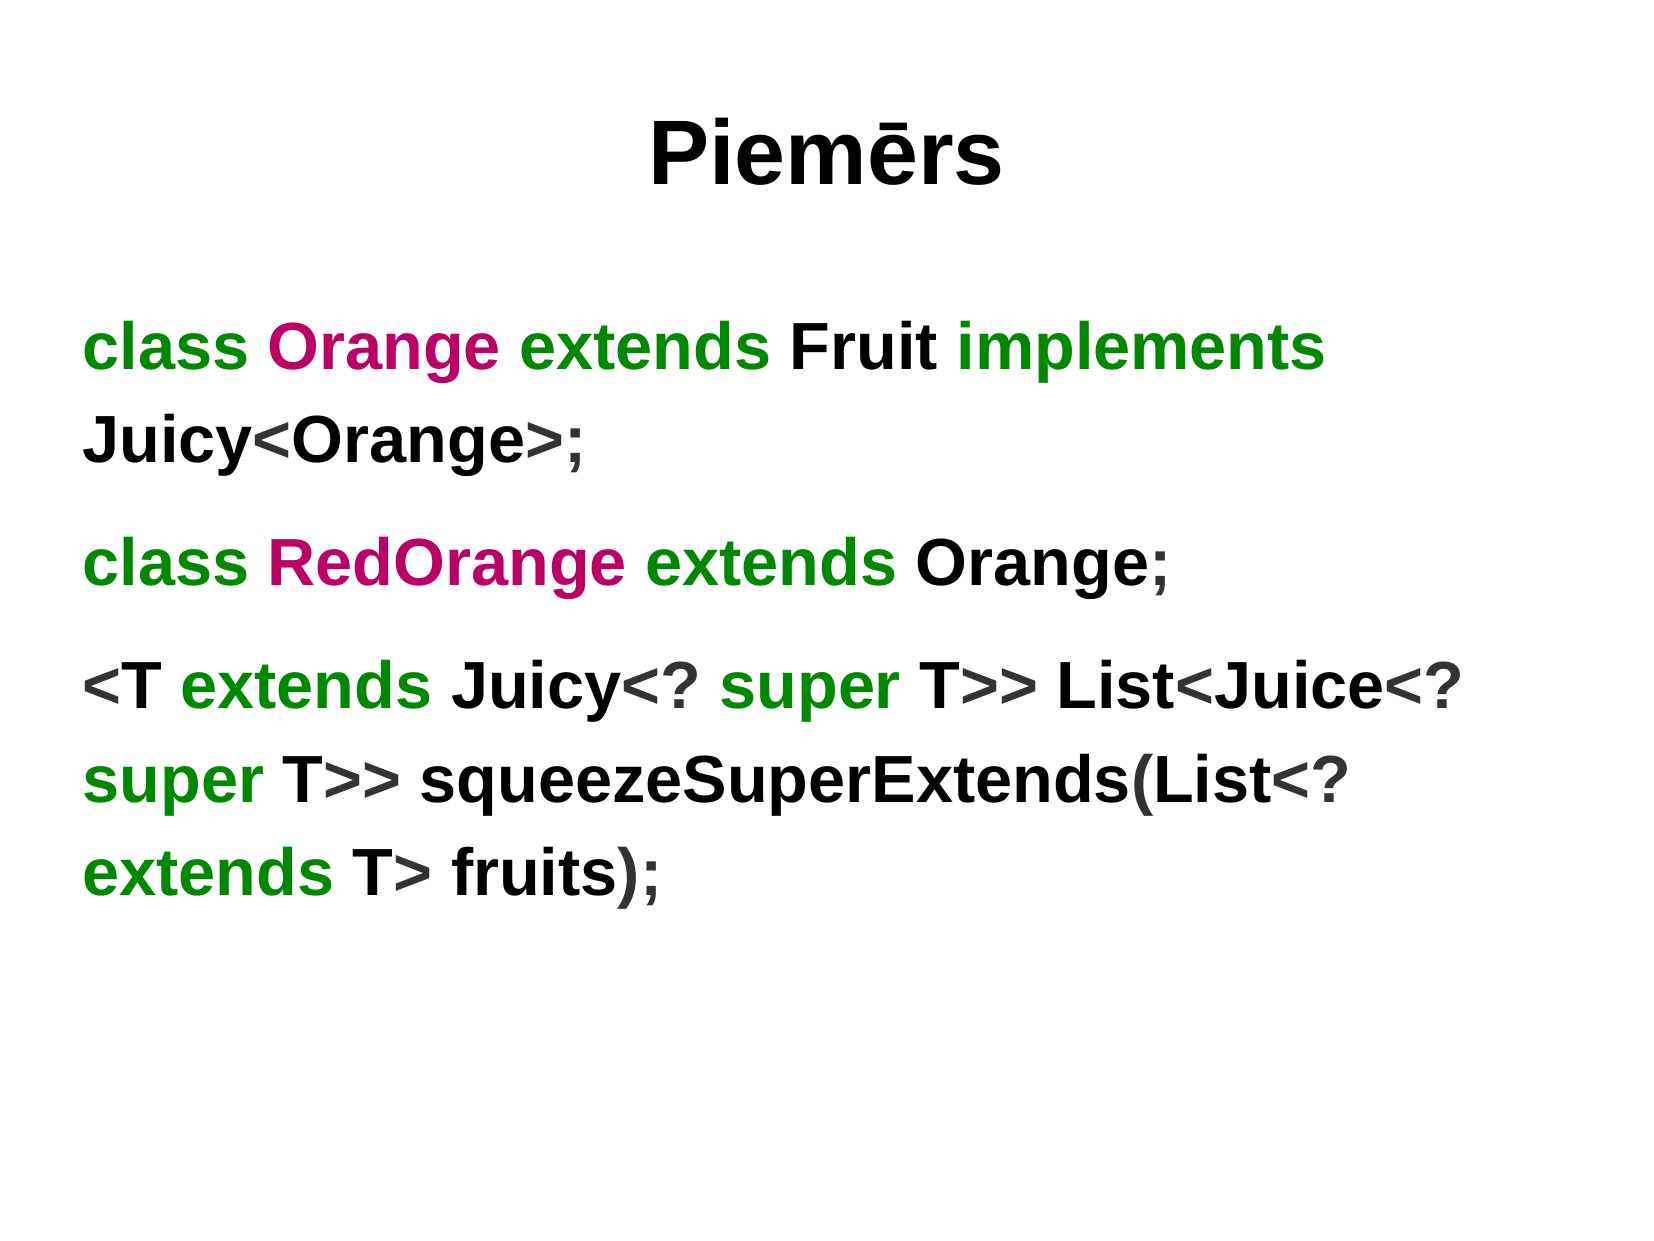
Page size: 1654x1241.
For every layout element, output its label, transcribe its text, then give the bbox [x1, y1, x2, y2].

list class Orange extends Fruit implements Juicy<Orange>; class RedOrange extends Orange; <T extends Juicy<? super T>> List<Juice<? super T>> squeezeSuperExtends(List<? extends T> fruits); [82, 290, 1538, 1010]
title Piemērs [82, 49, 1571, 257]
